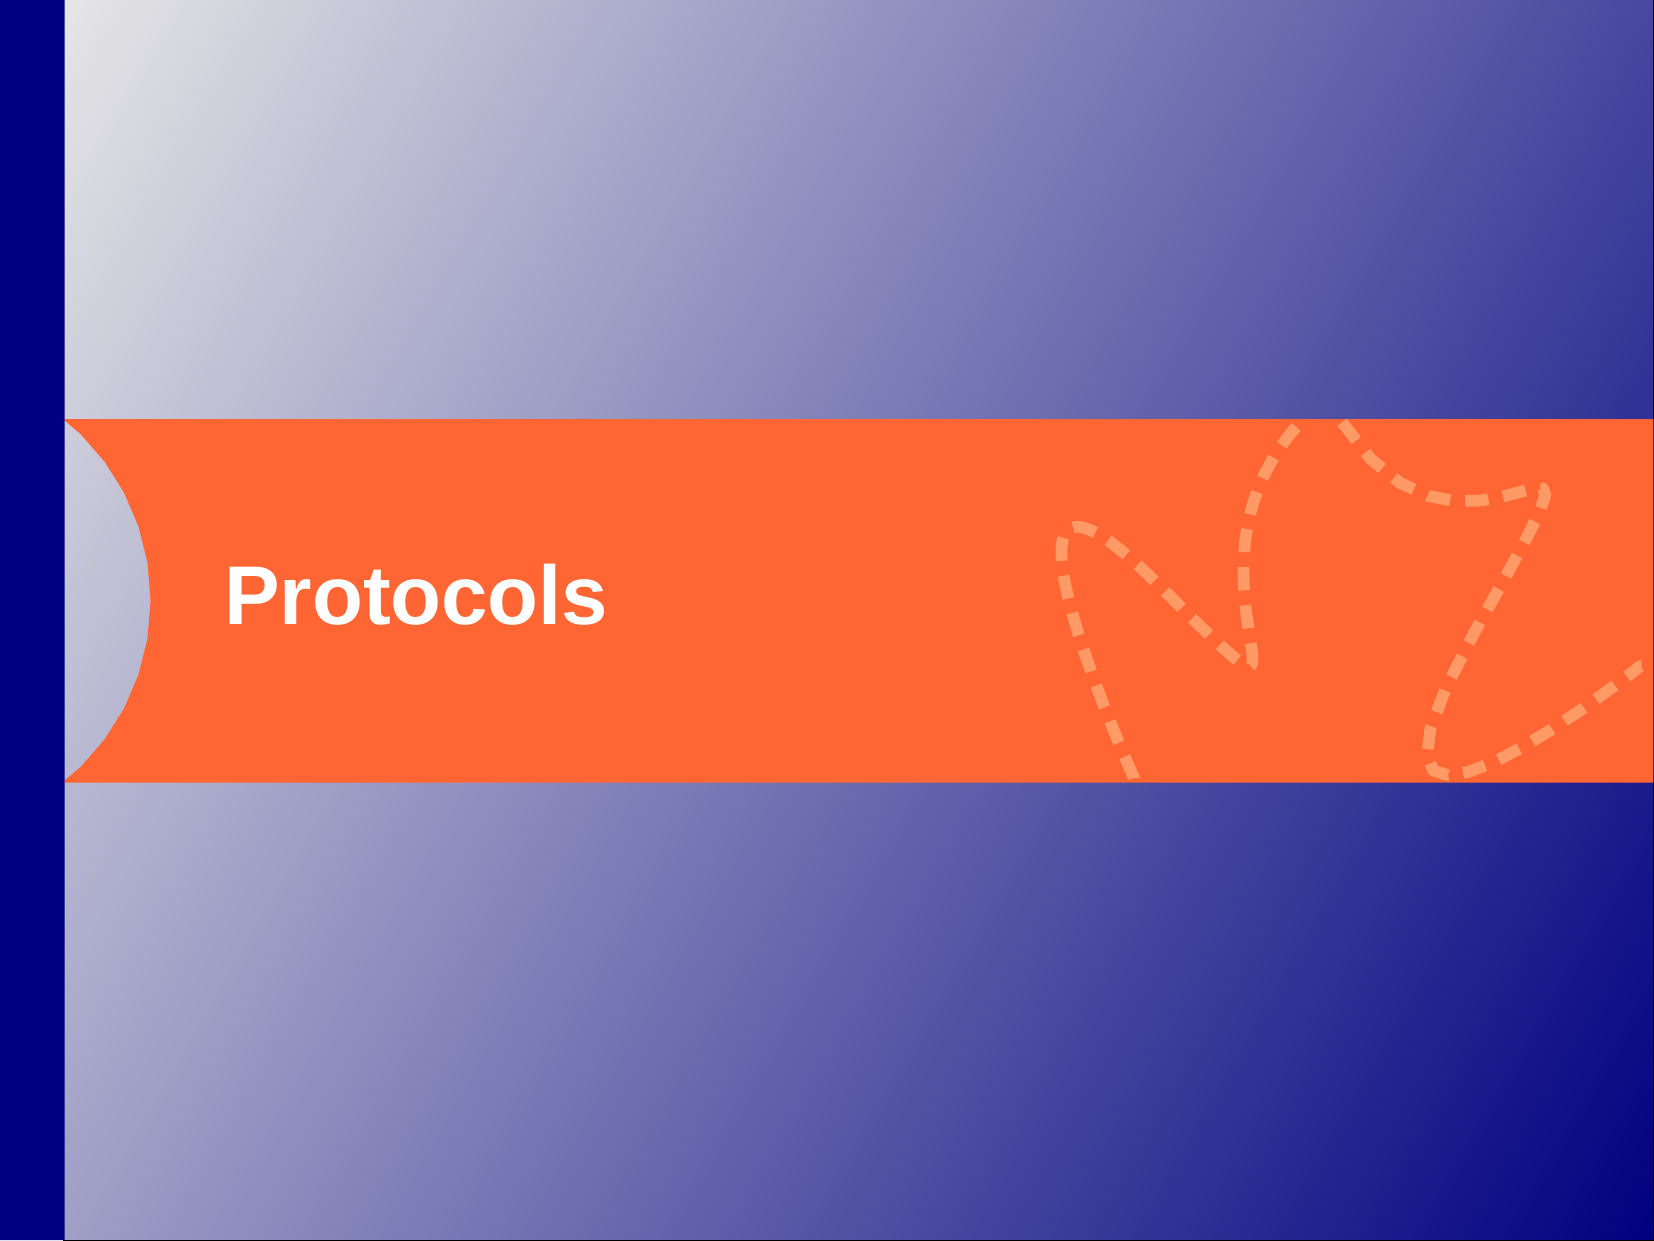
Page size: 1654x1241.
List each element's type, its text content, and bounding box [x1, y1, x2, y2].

title Protocols [224, 497, 1093, 704]
